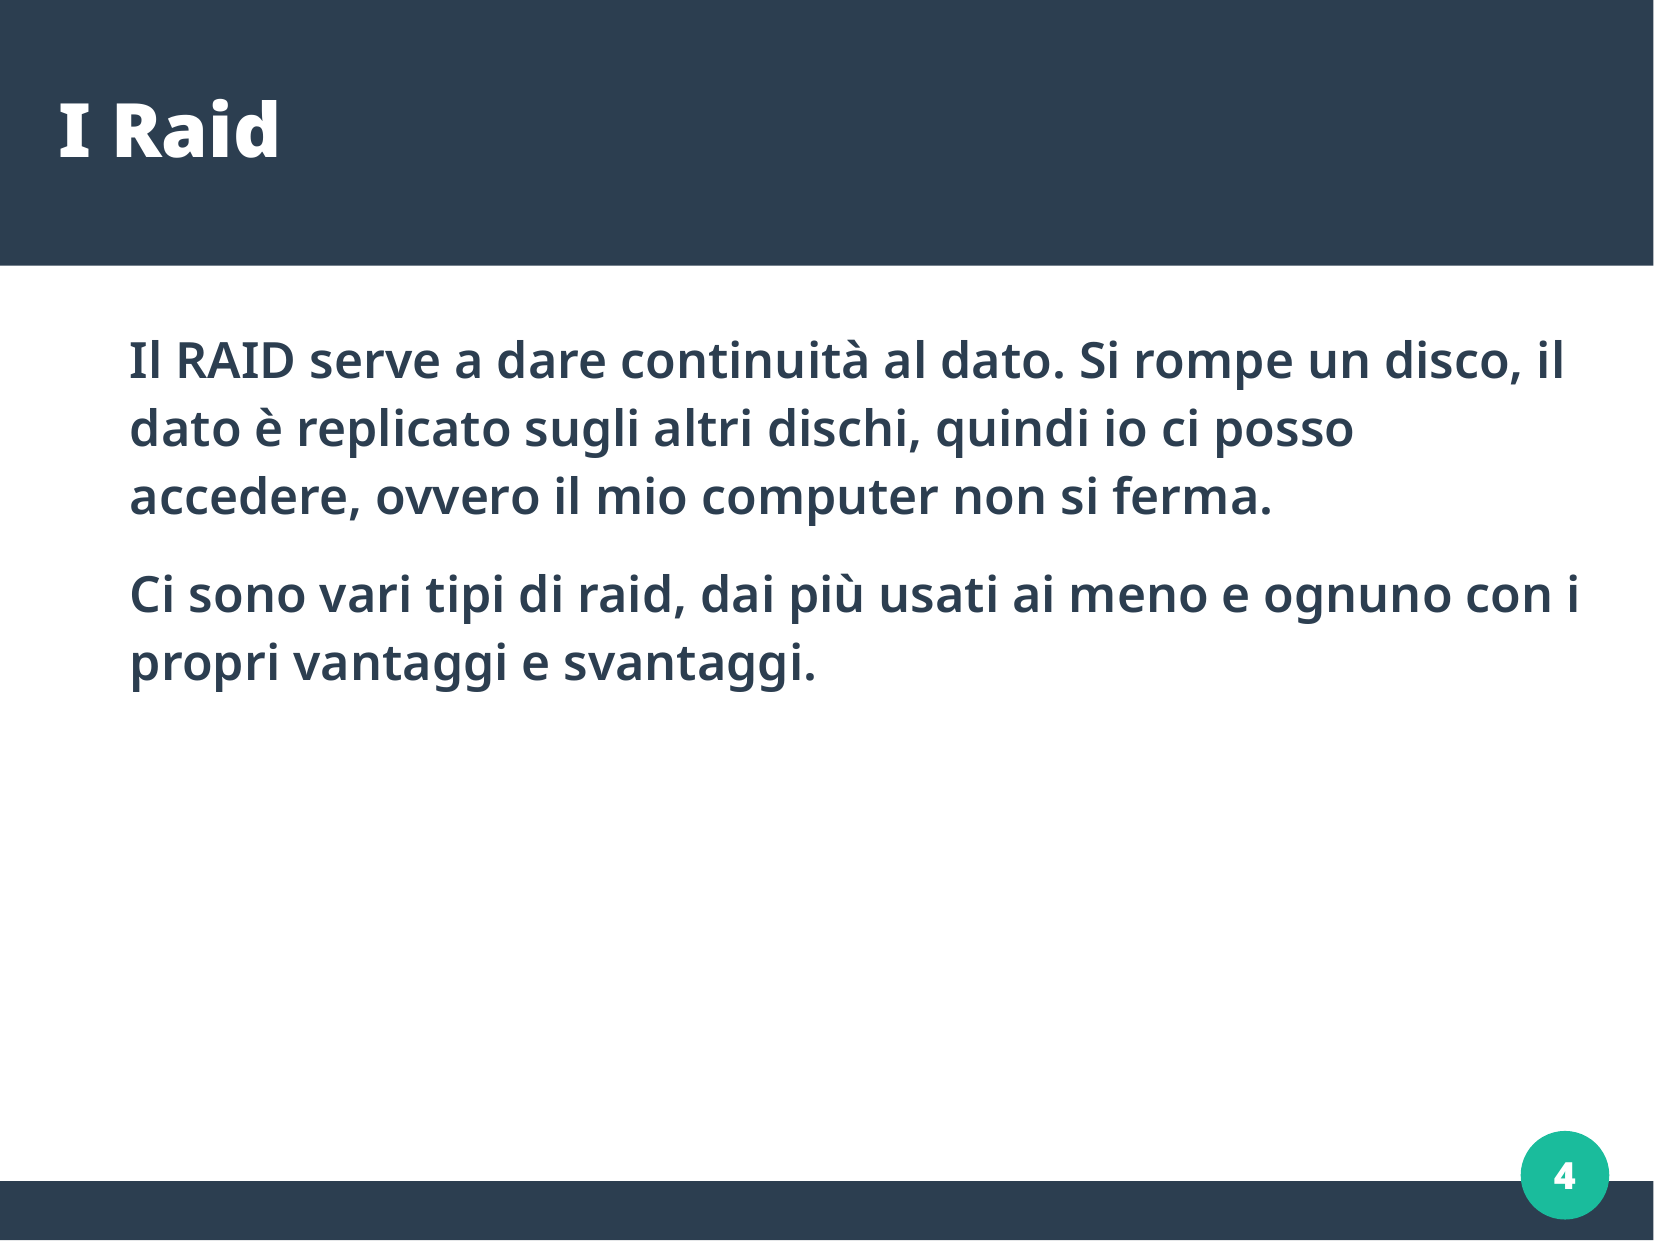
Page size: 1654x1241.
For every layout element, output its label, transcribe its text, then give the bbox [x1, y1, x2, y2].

list Il RAID serve a dare continuità al dato. Si rompe un disco, il dato è replicato sugli altri dischi, quindi io ci posso accedere, ovvero il mio computer non si ferma. Ci sono vari tipi di raid, dai più usati ai meno e ognuno con i propri vantaggi e svantaggi. [59, 324, 1595, 1152]
title I Raid [59, 49, 1595, 207]
